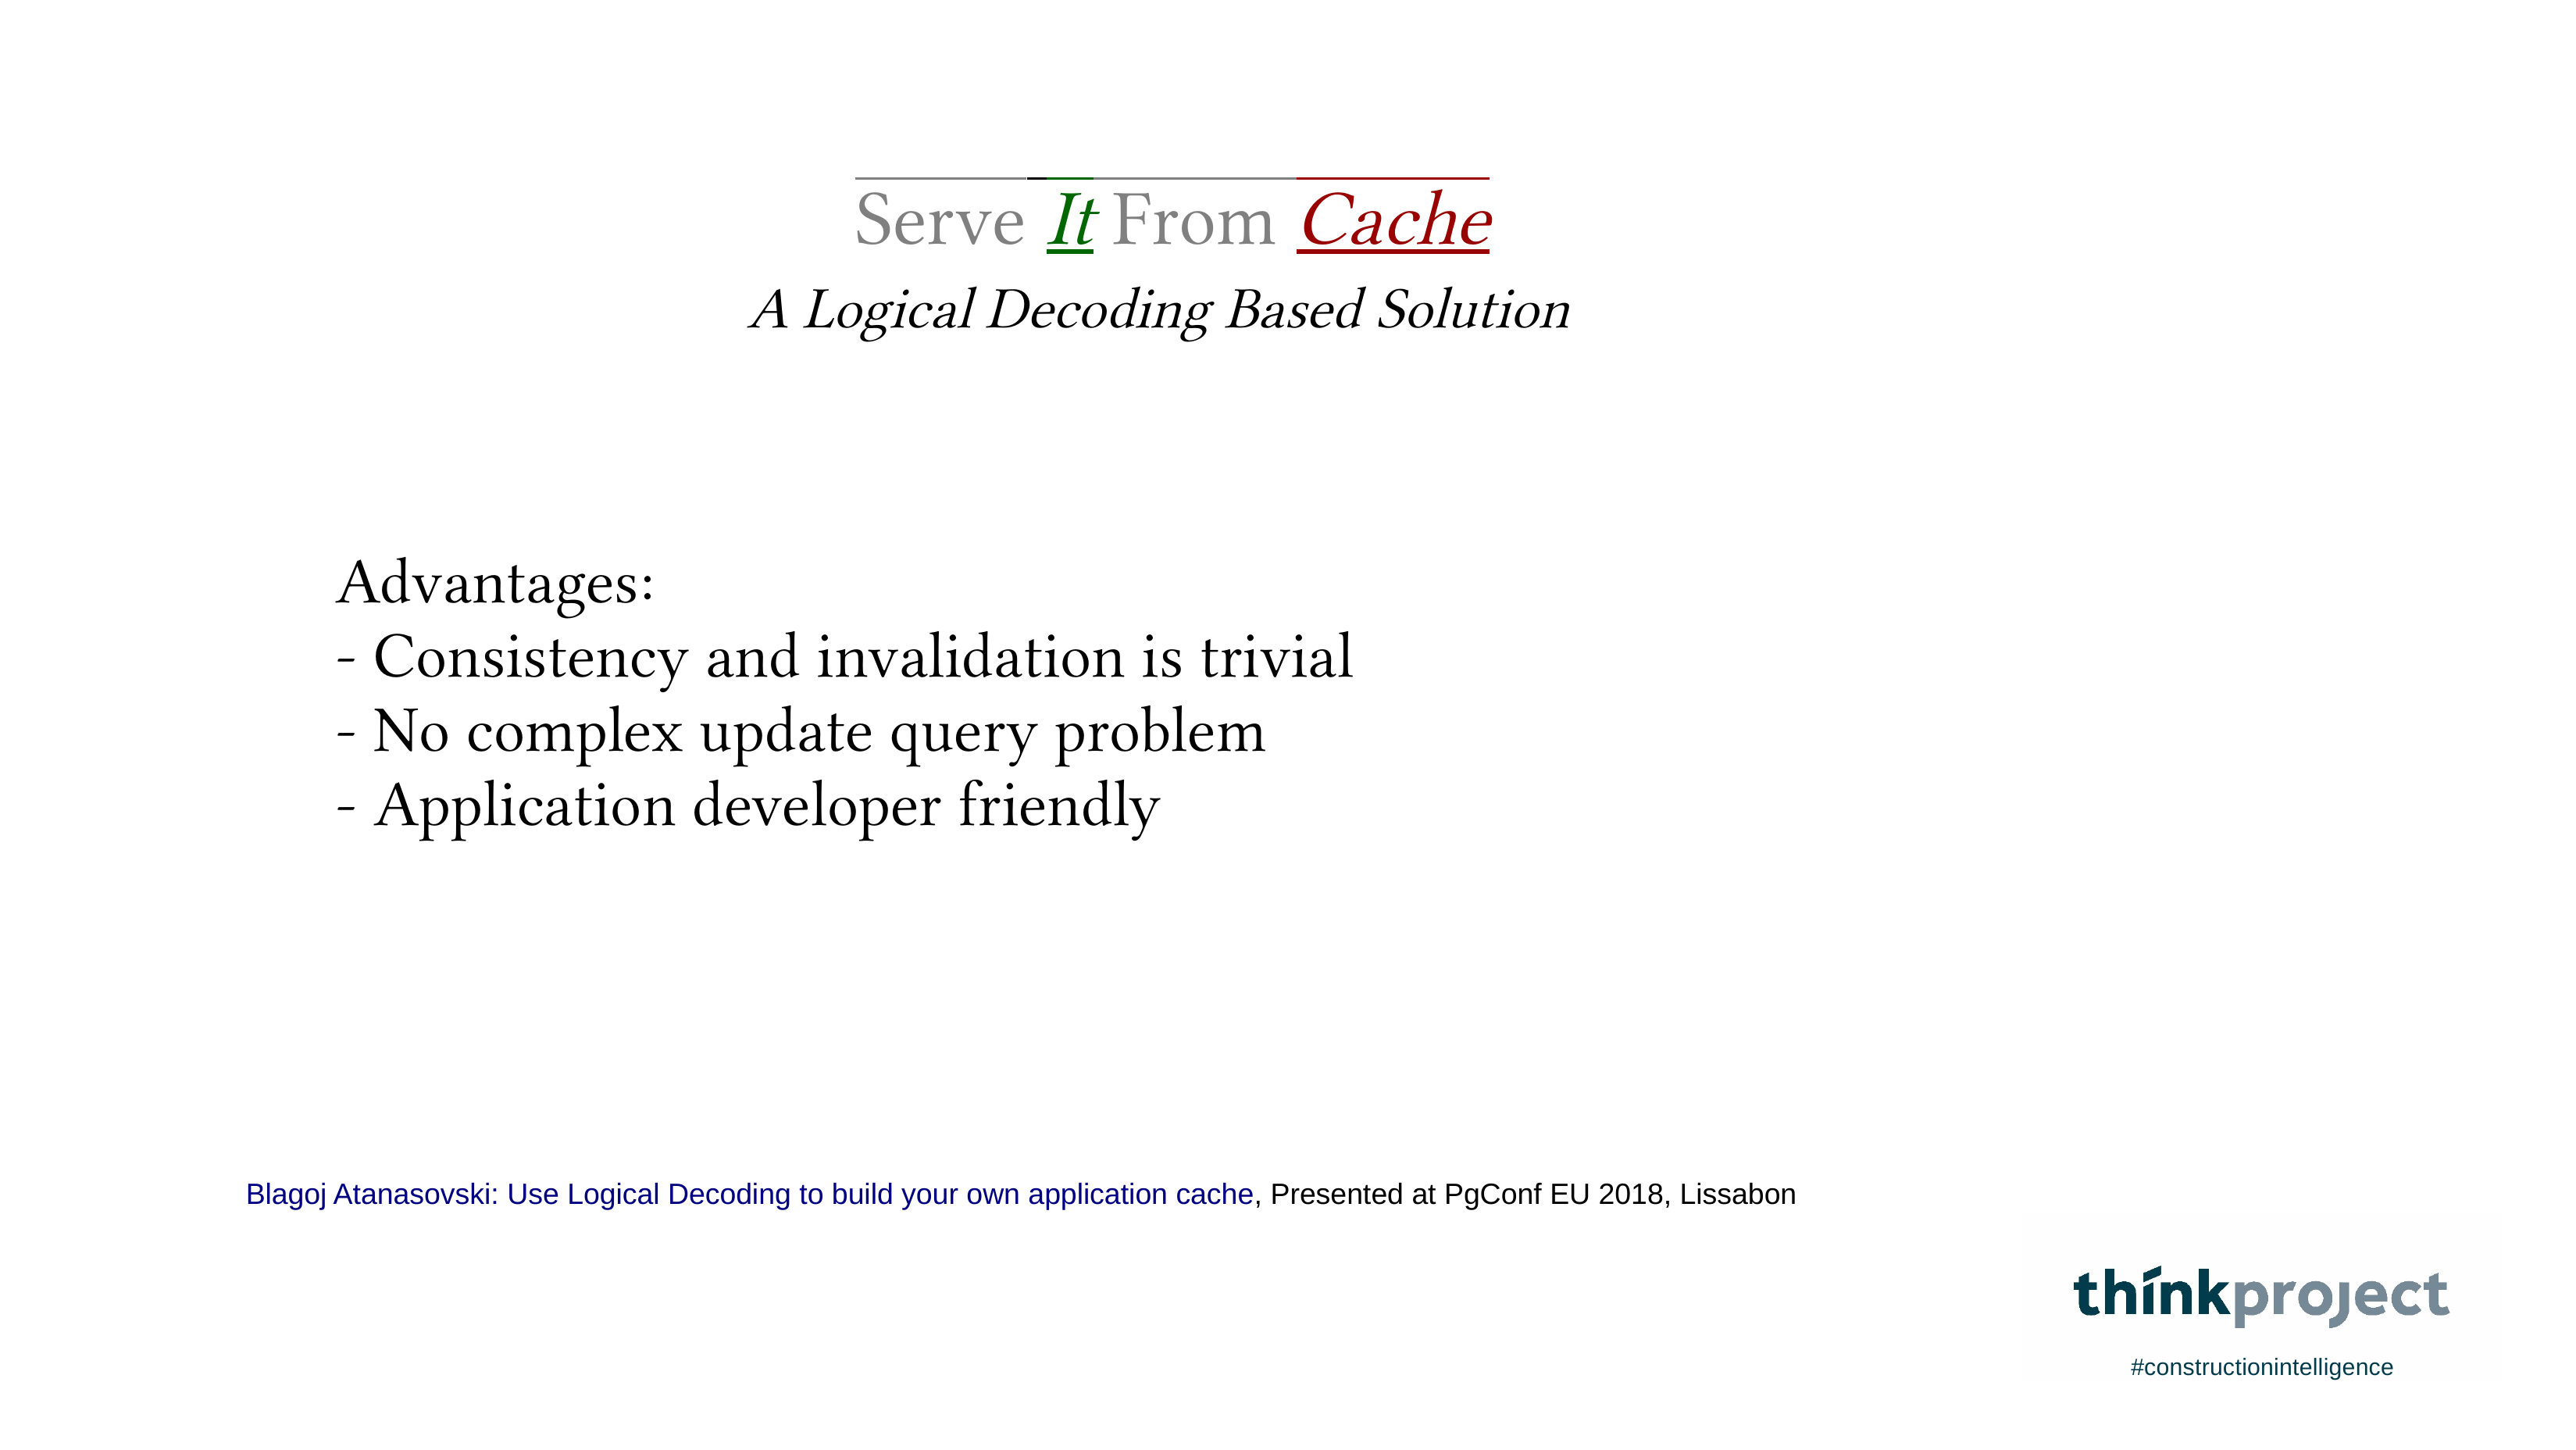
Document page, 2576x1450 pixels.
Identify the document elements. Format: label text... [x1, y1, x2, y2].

text_box Blagoj Atanasovski: Use Logical Decoding to build your own application cache, Presented at PgConf EU 2018, Lissabon [234, 1172, 1809, 1216]
text_box A Logical Decoding Based Solution [735, 270, 1603, 416]
picture [2332, 1364, 2338, 1373]
text_box Serve It From Cache [824, 168, 1602, 270]
text_box Advantages: - Consistency and invalidation is trivial - No complex update query problem - Application developer friendly [324, 539, 2098, 848]
picture [2021, 1212, 2502, 1380]
